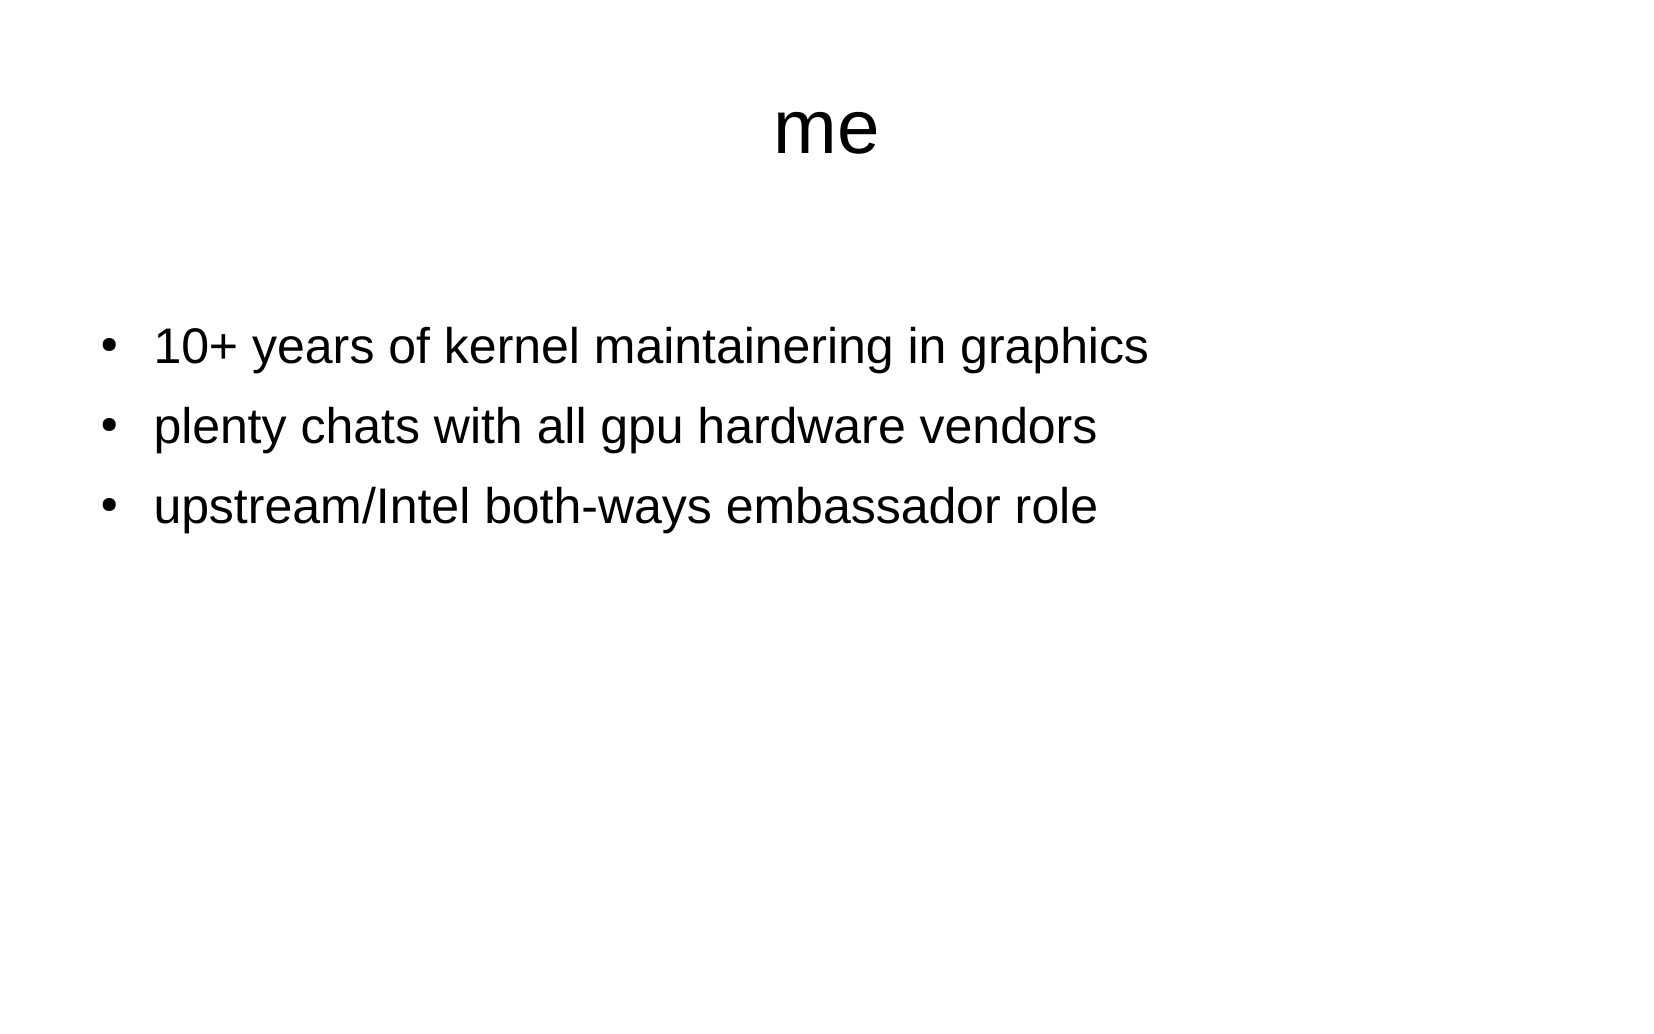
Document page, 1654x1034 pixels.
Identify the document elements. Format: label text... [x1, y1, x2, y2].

title me [82, 41, 1571, 214]
list 10+ years of kernel maintainering in graphics plenty chats with all gpu hardware vendors upstream/Intel both-ways embassador role [82, 317, 1571, 809]
